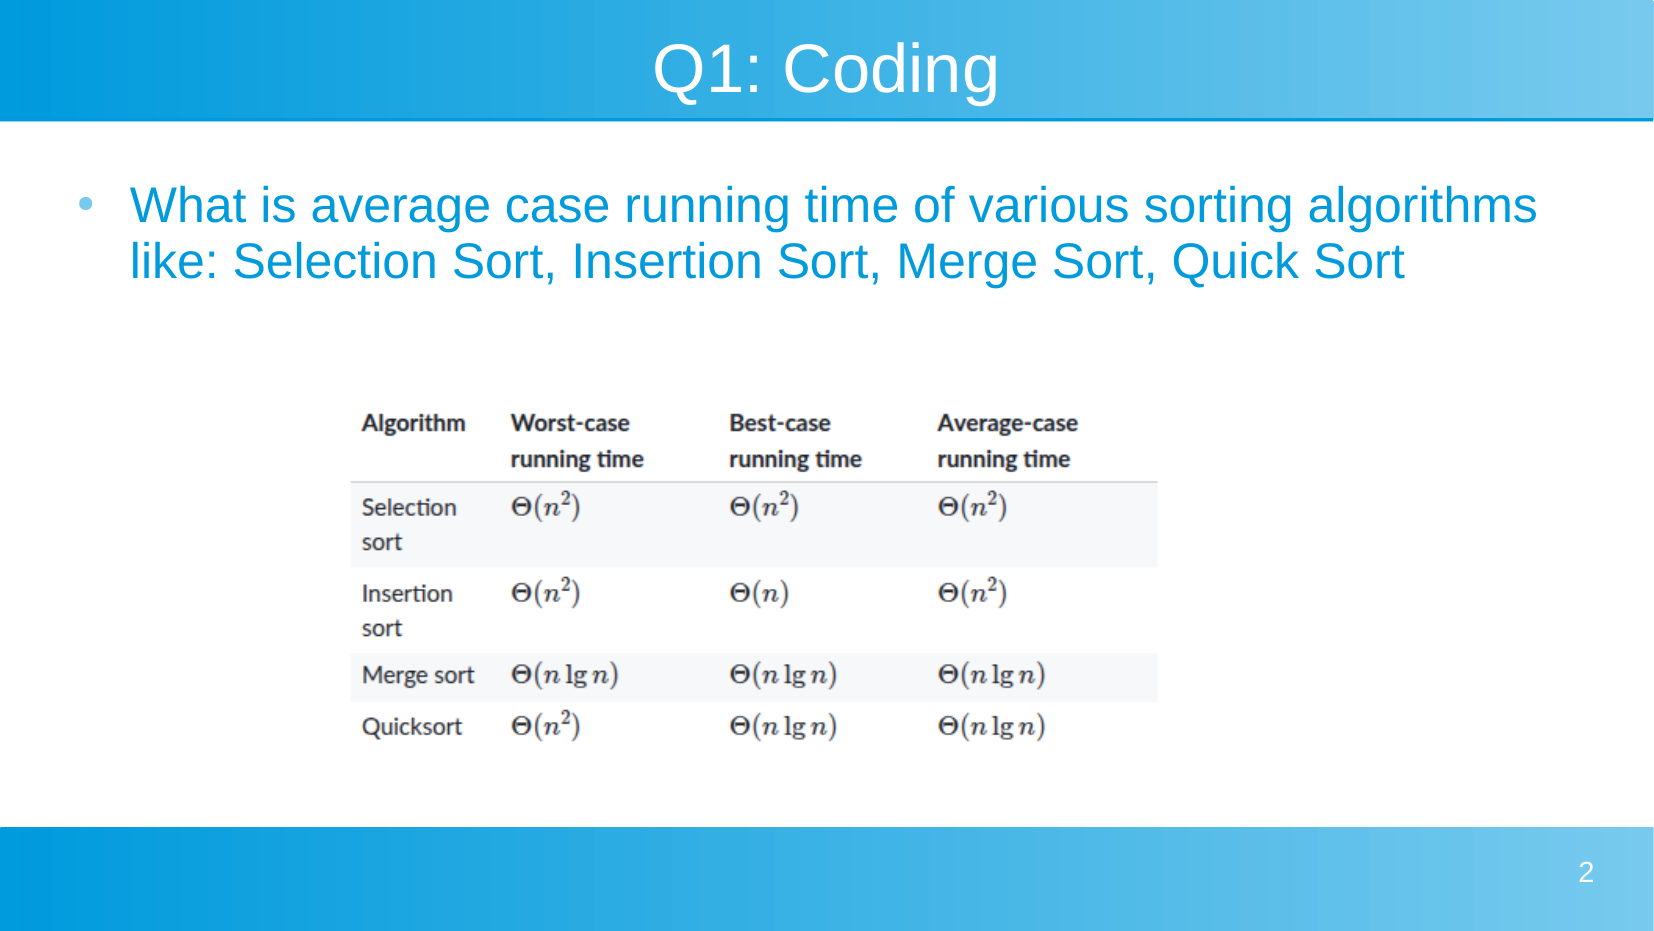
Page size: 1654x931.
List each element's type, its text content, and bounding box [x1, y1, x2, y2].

title Q1: Coding [59, 29, 1595, 108]
picture [337, 386, 1186, 768]
list What is average case running time of various sorting algorithms like: Selection Sort, Insertion Sort, Merge Sort, Quick Sort [59, 177, 1595, 768]
